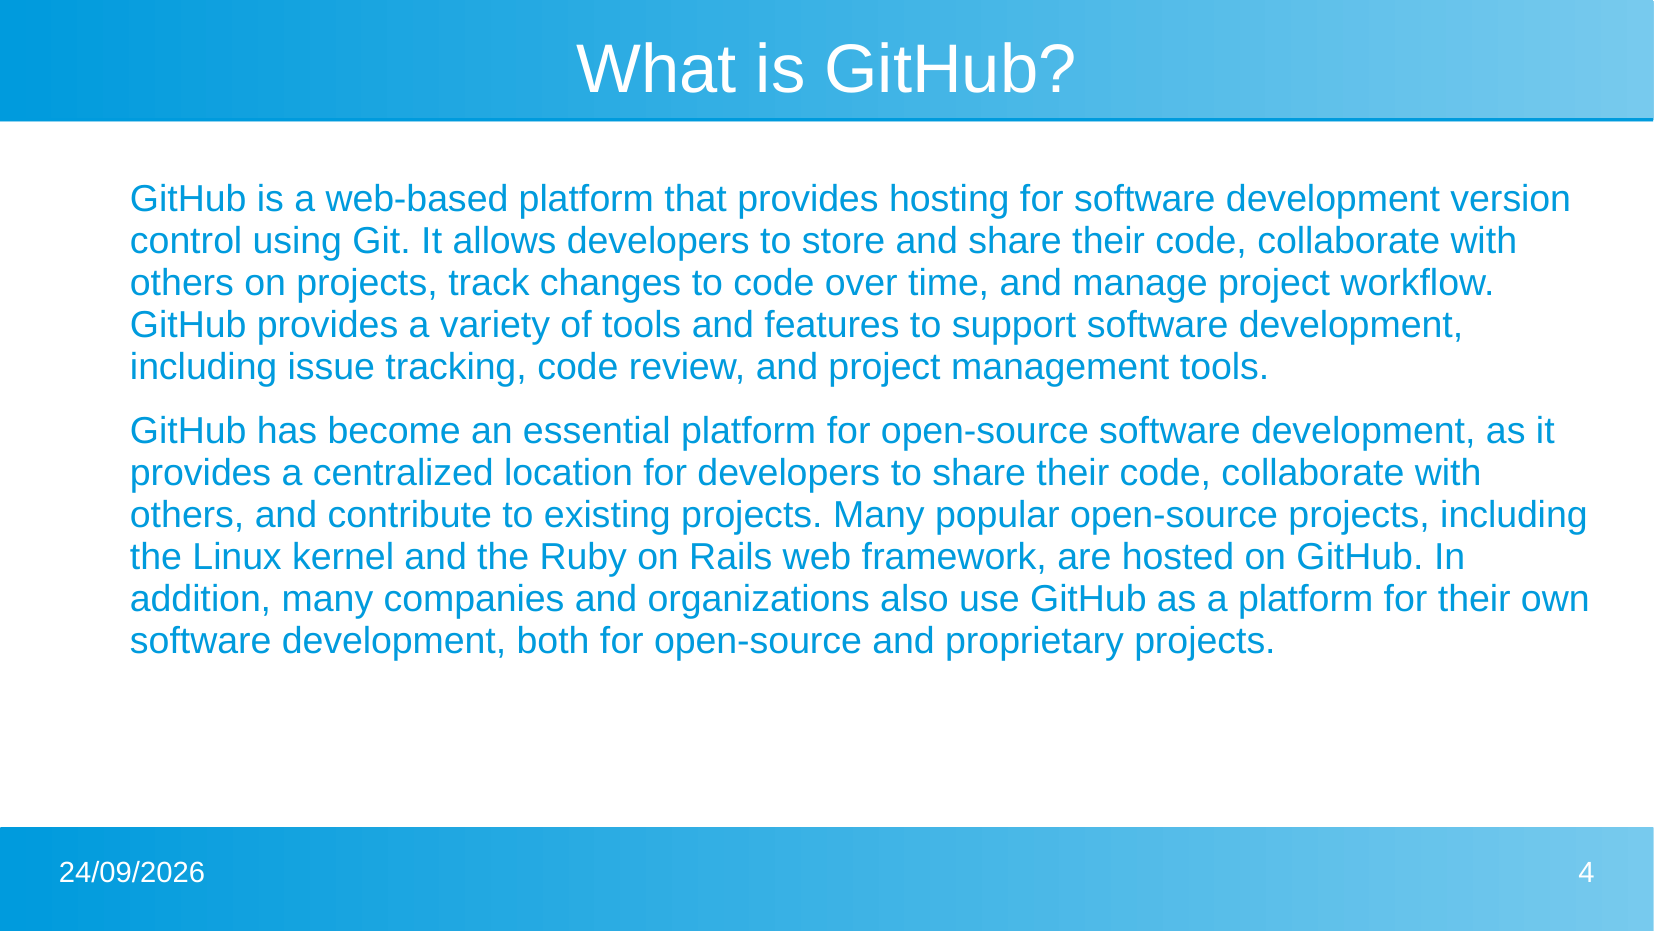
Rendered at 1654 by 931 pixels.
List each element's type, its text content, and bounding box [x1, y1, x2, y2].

title What is GitHub? [59, 29, 1595, 108]
list GitHub is a web-based platform that provides hosting for software development version control using Git. It allows developers to store and share their code, collaborate with others on projects, track changes to code over time, and manage project workflow. GitHub provides a variety of tools and features to support software development, including issue tracking, code review, and project management tools. GitHub has become an essential platform for open-source software development, as it provides a centralized location for developers to share their code, collaborate with others, and contribute to existing projects. Many popular open-source projects, including the Linux kernel and the Ruby on Rails web framework, are hosted on GitHub. In addition, many companies and organizations also use GitHub as a platform for their own software development, both for open-source and proprietary projects. [59, 177, 1595, 768]
